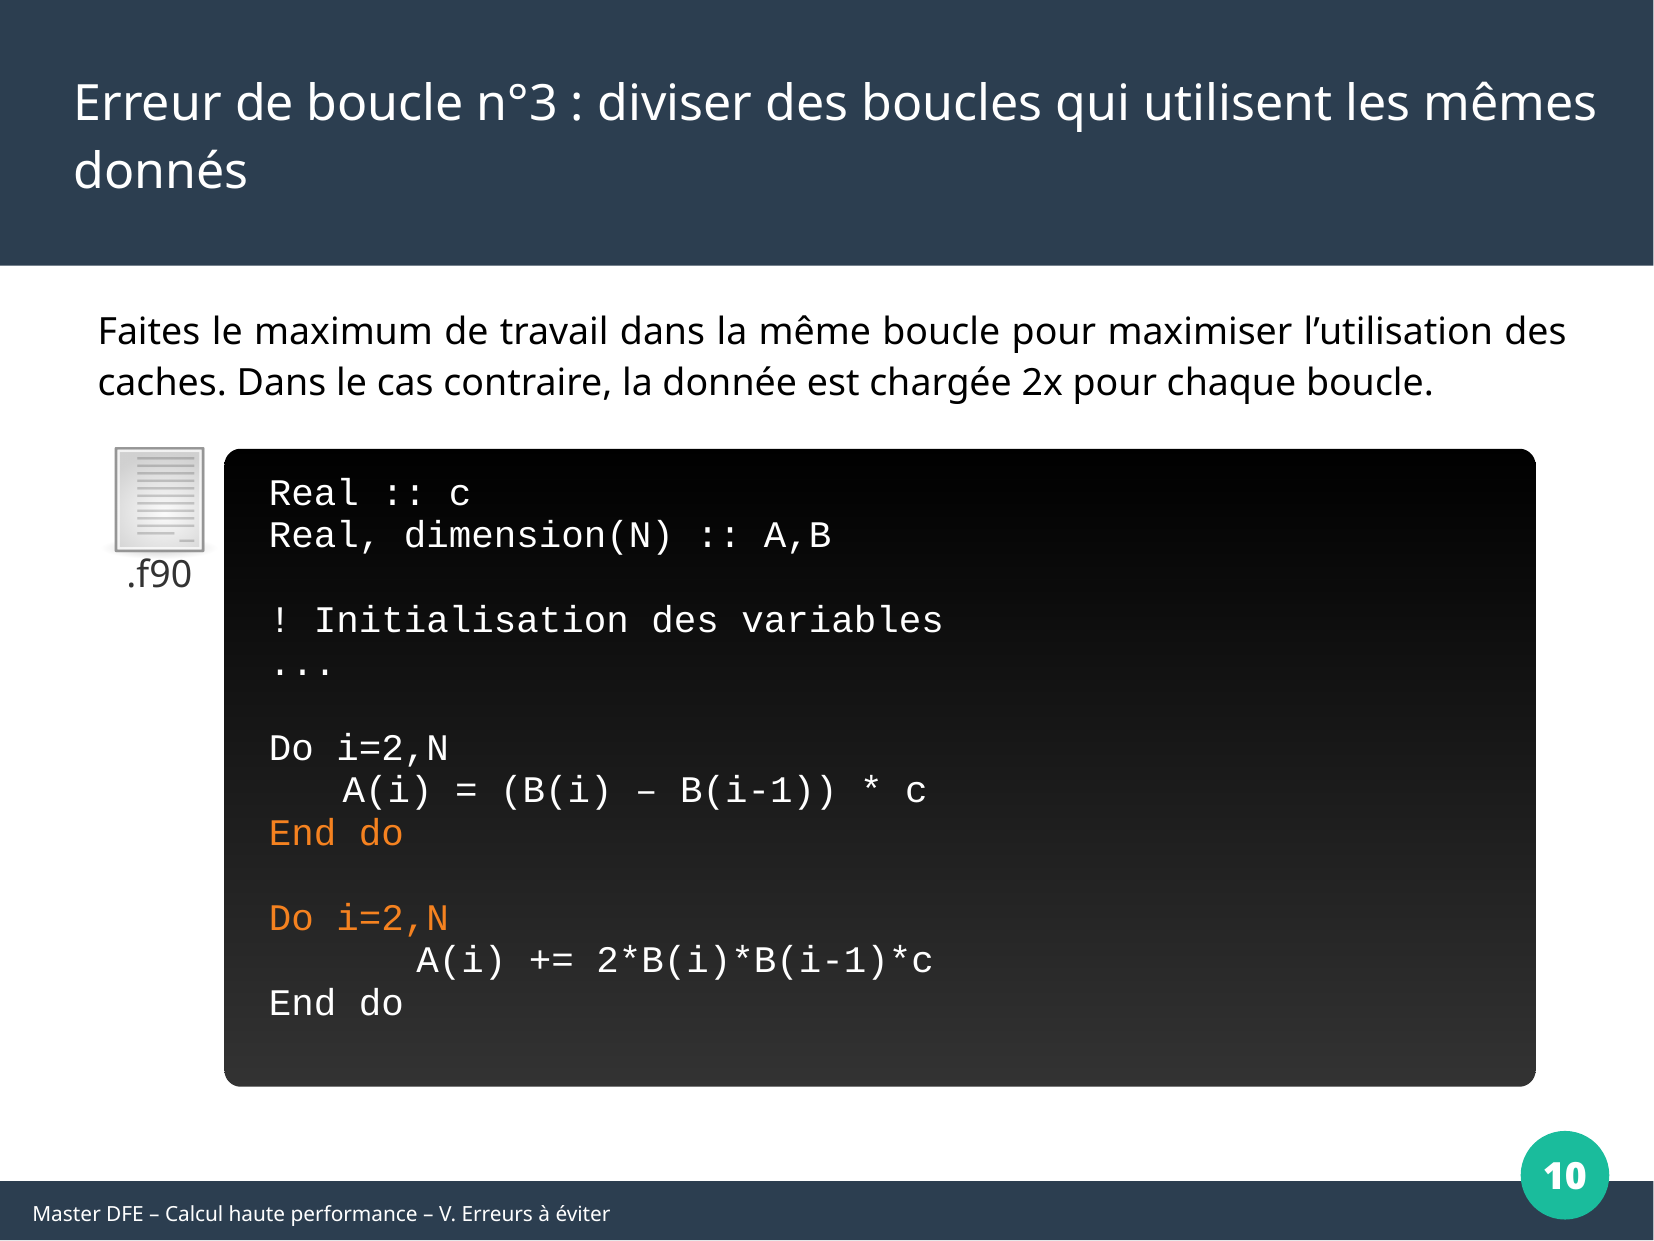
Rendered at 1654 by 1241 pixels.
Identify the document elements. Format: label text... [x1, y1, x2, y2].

text_box .f90 [82, 539, 237, 606]
text_box [224, 448, 1536, 1087]
text_box Master DFE – Calcul haute performance – V. Erreurs à éviter [17, 1191, 1436, 1235]
picture [100, 442, 219, 539]
text_box Erreur de boucle n°3 : diviser des boucles qui utilisent les mêmes donnés [59, 59, 1619, 209]
text_box Real :: c Real, dimension(N) :: A,B ! Initialisation des variables ... Do i=2,N A(i) = (B(i) – B(i-1)) * c End do Do i=2,N A(i) += 2*B(i)*B(i-1)*c End do [253, 466, 1524, 1035]
text_box Faites le maximum de travail dans la même boucle pour maximiser l’utilisation des caches. Dans le cas contraire, la donnée est chargée 2x pour chaque boucle. [82, 297, 1583, 414]
